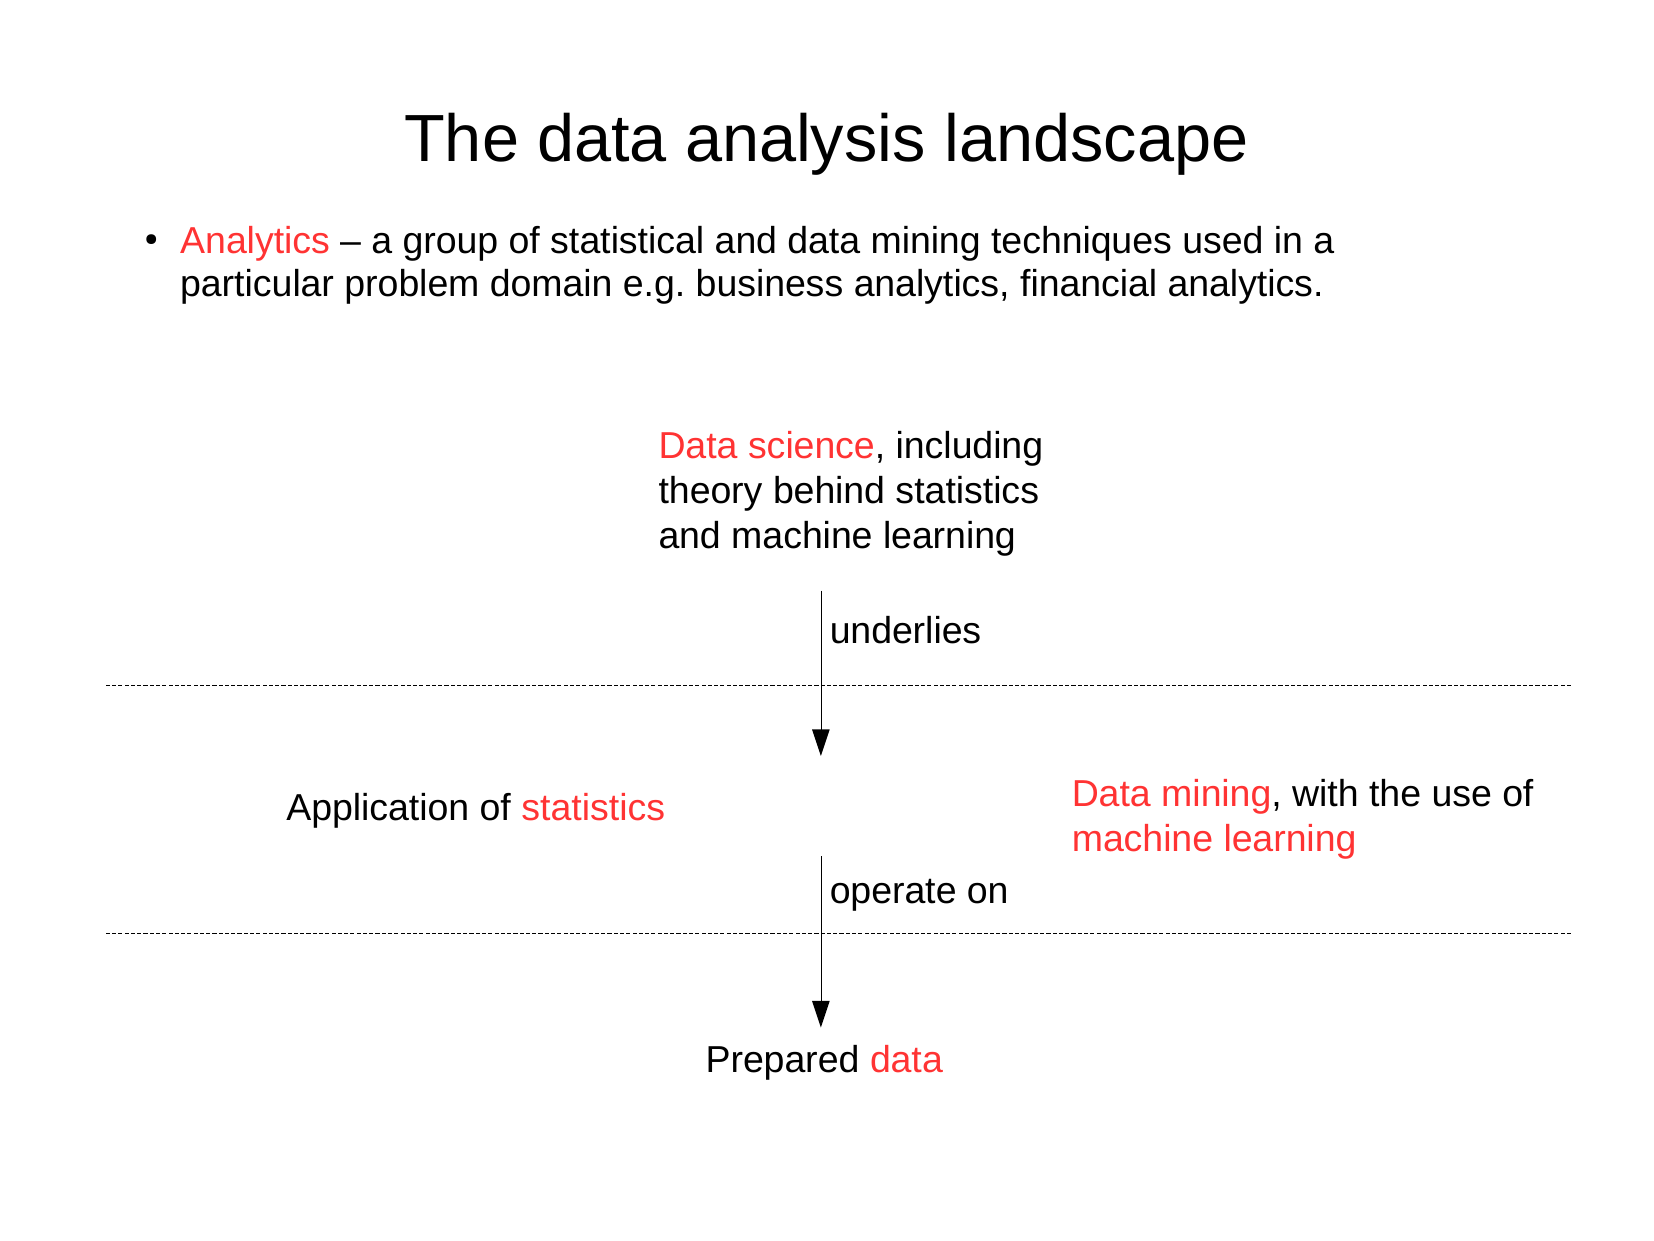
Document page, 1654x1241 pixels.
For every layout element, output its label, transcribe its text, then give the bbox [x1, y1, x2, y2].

text_box Data science, including theory behind statistics and machine learning [643, 413, 1105, 579]
text_box The data analysis landscape [82, 94, 1571, 1146]
